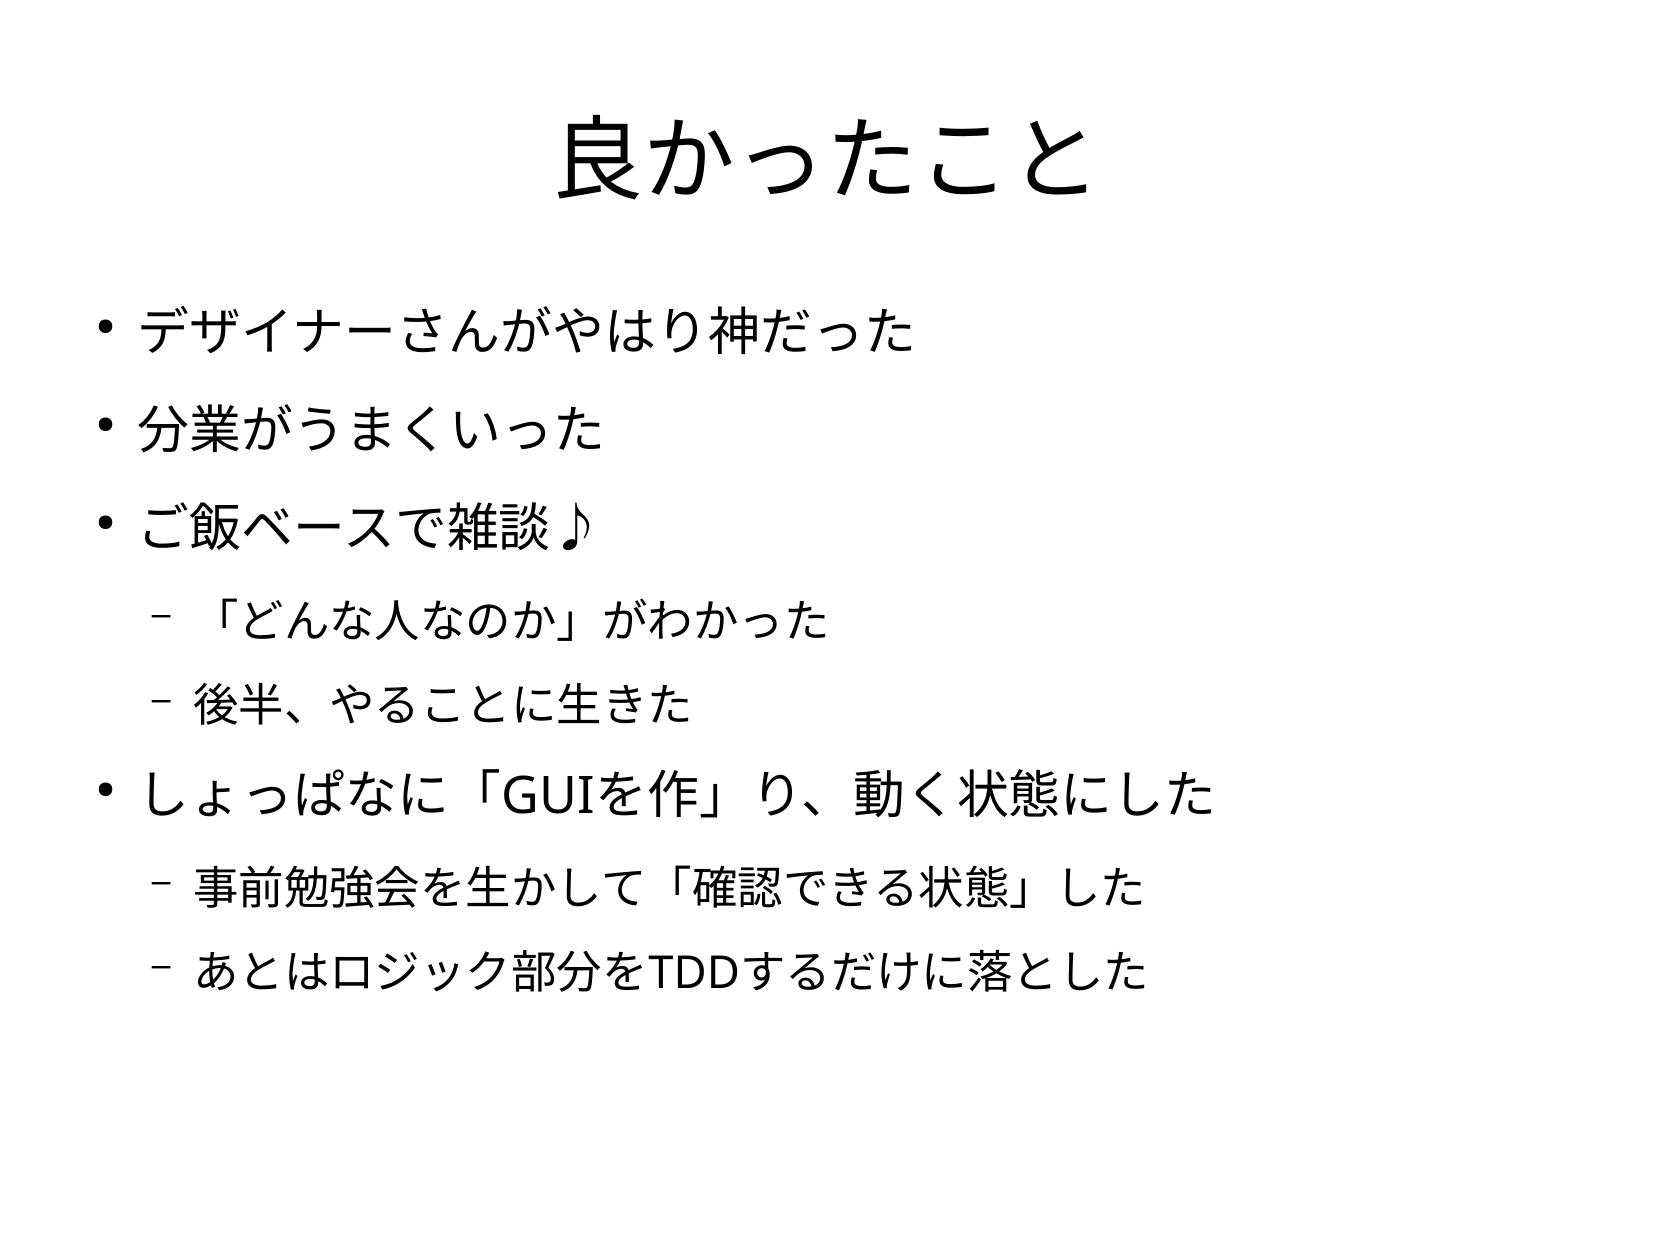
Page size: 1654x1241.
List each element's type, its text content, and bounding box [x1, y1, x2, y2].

title 良かったこと [82, 49, 1571, 257]
list デザイナーさんがやはり神だった 分業がうまくいった ご飯ベースで雑談♪ 「どんな人なのか」がわかった 後半、やることに生きた しょっぱなに「GUIを作」り、動く状態にした 事前勉強会を生かして「確認できる状態」した あとはロジック部分をTDDするだけに落とした [82, 290, 1538, 1010]
